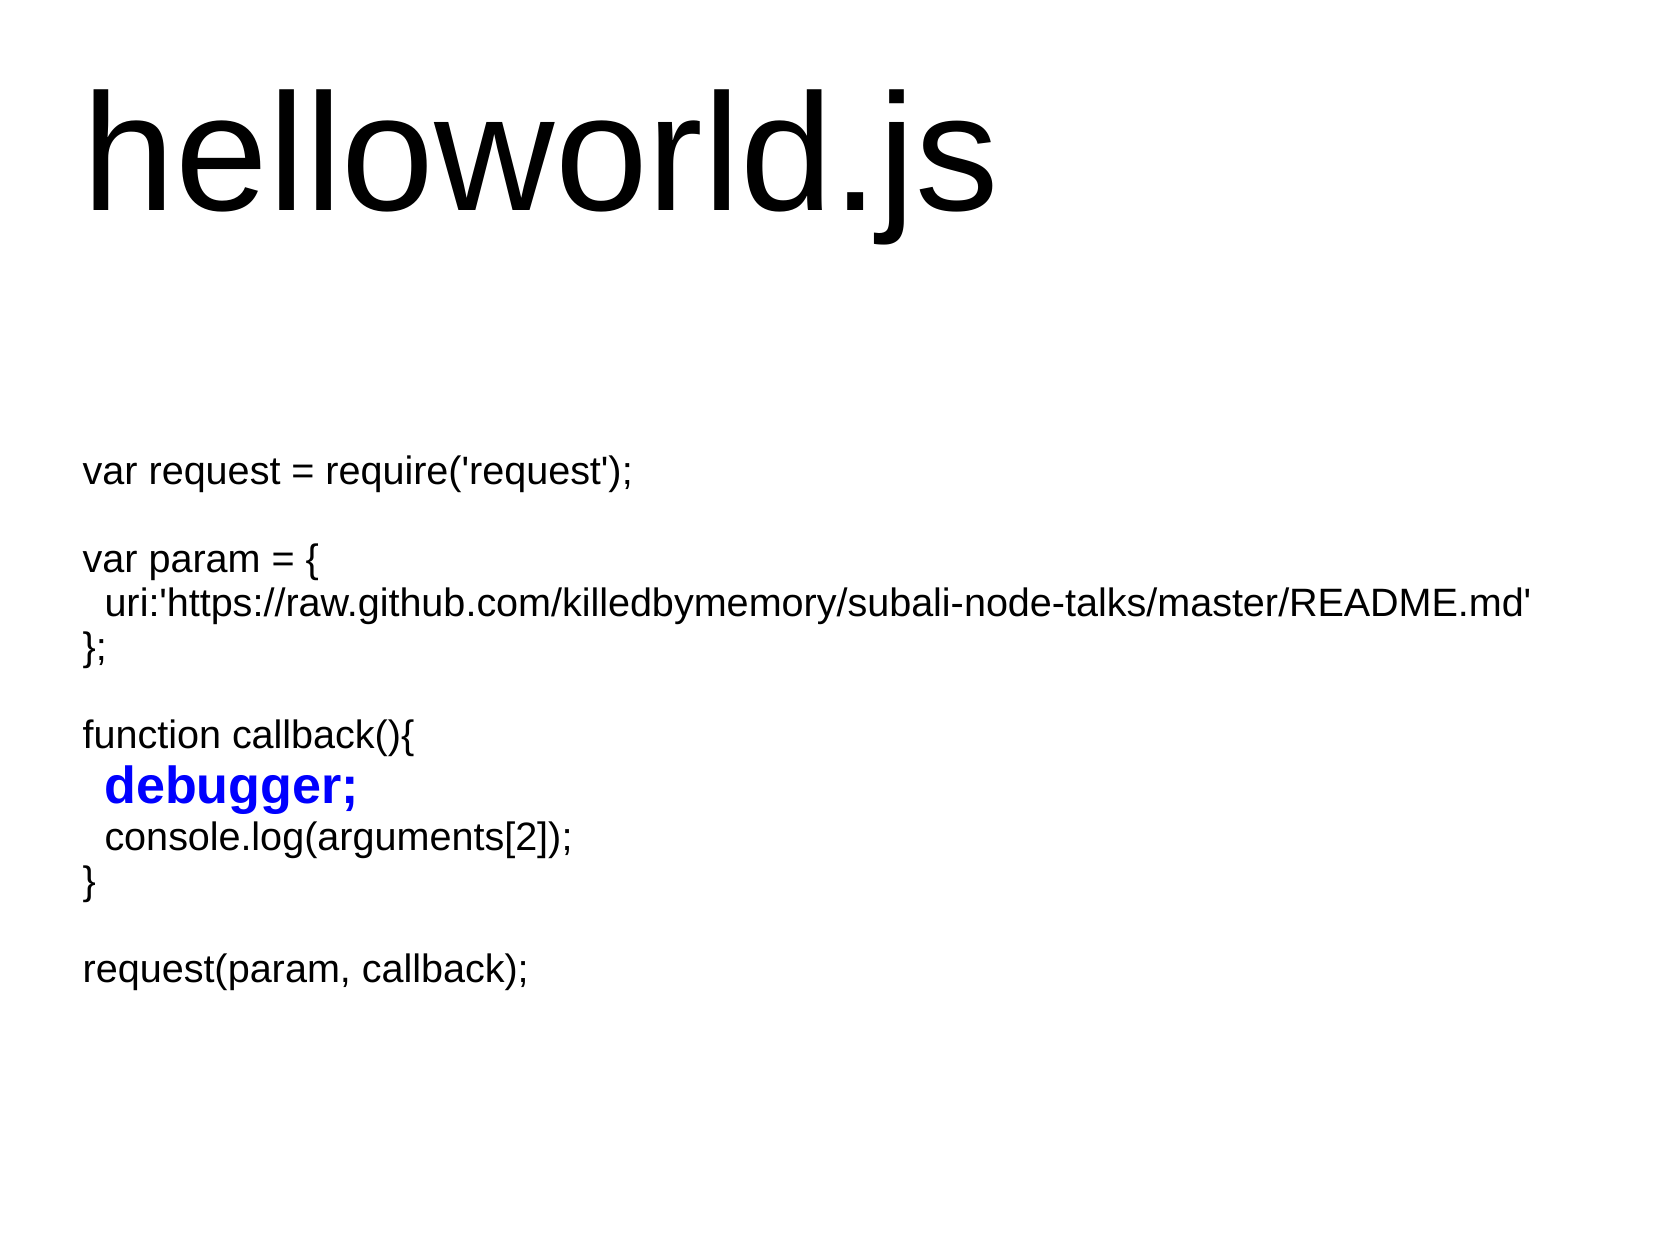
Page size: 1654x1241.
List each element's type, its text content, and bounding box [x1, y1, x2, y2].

subtitle var request = require('request'); var param = { uri:'https://raw.github.com/killedbymemory/subali-node-talks/master/README.md' }; function callback(){ debugger; console.log(arguments[2]); } request(param, callback); [82, 300, 1591, 1141]
title helloworld.js [82, 49, 1571, 257]
